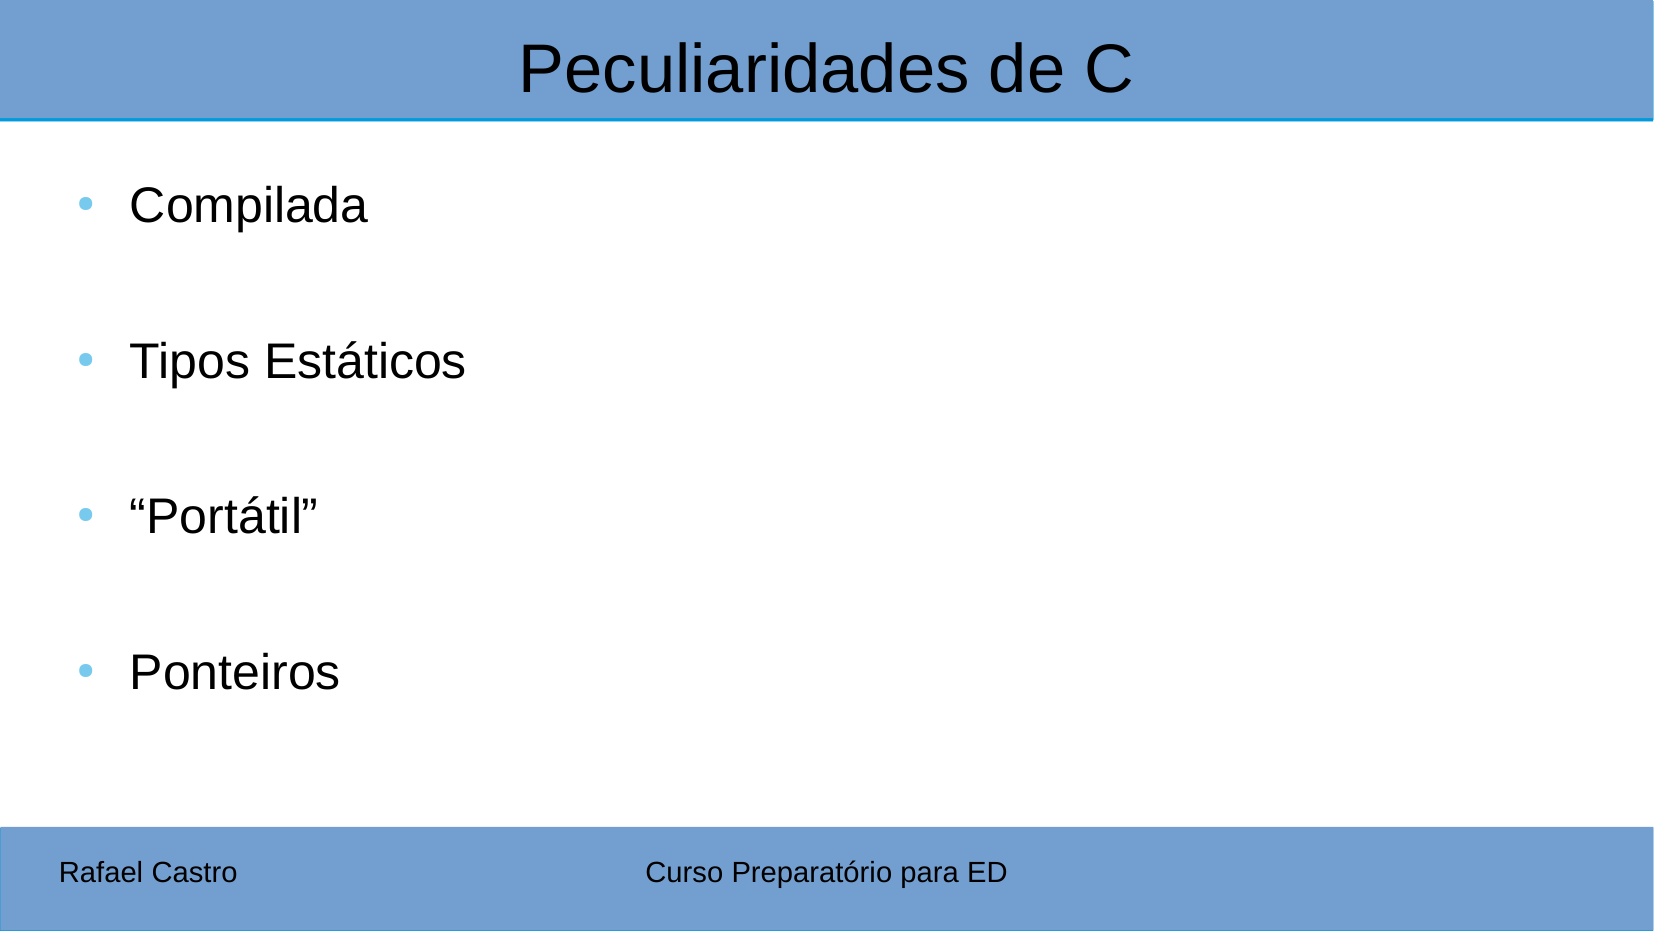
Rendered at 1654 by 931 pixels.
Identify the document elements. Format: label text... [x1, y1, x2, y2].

list Compilada Tipos Estáticos “Portátil” Ponteiros [59, 177, 1595, 768]
title Peculiaridades de C [59, 29, 1595, 108]
